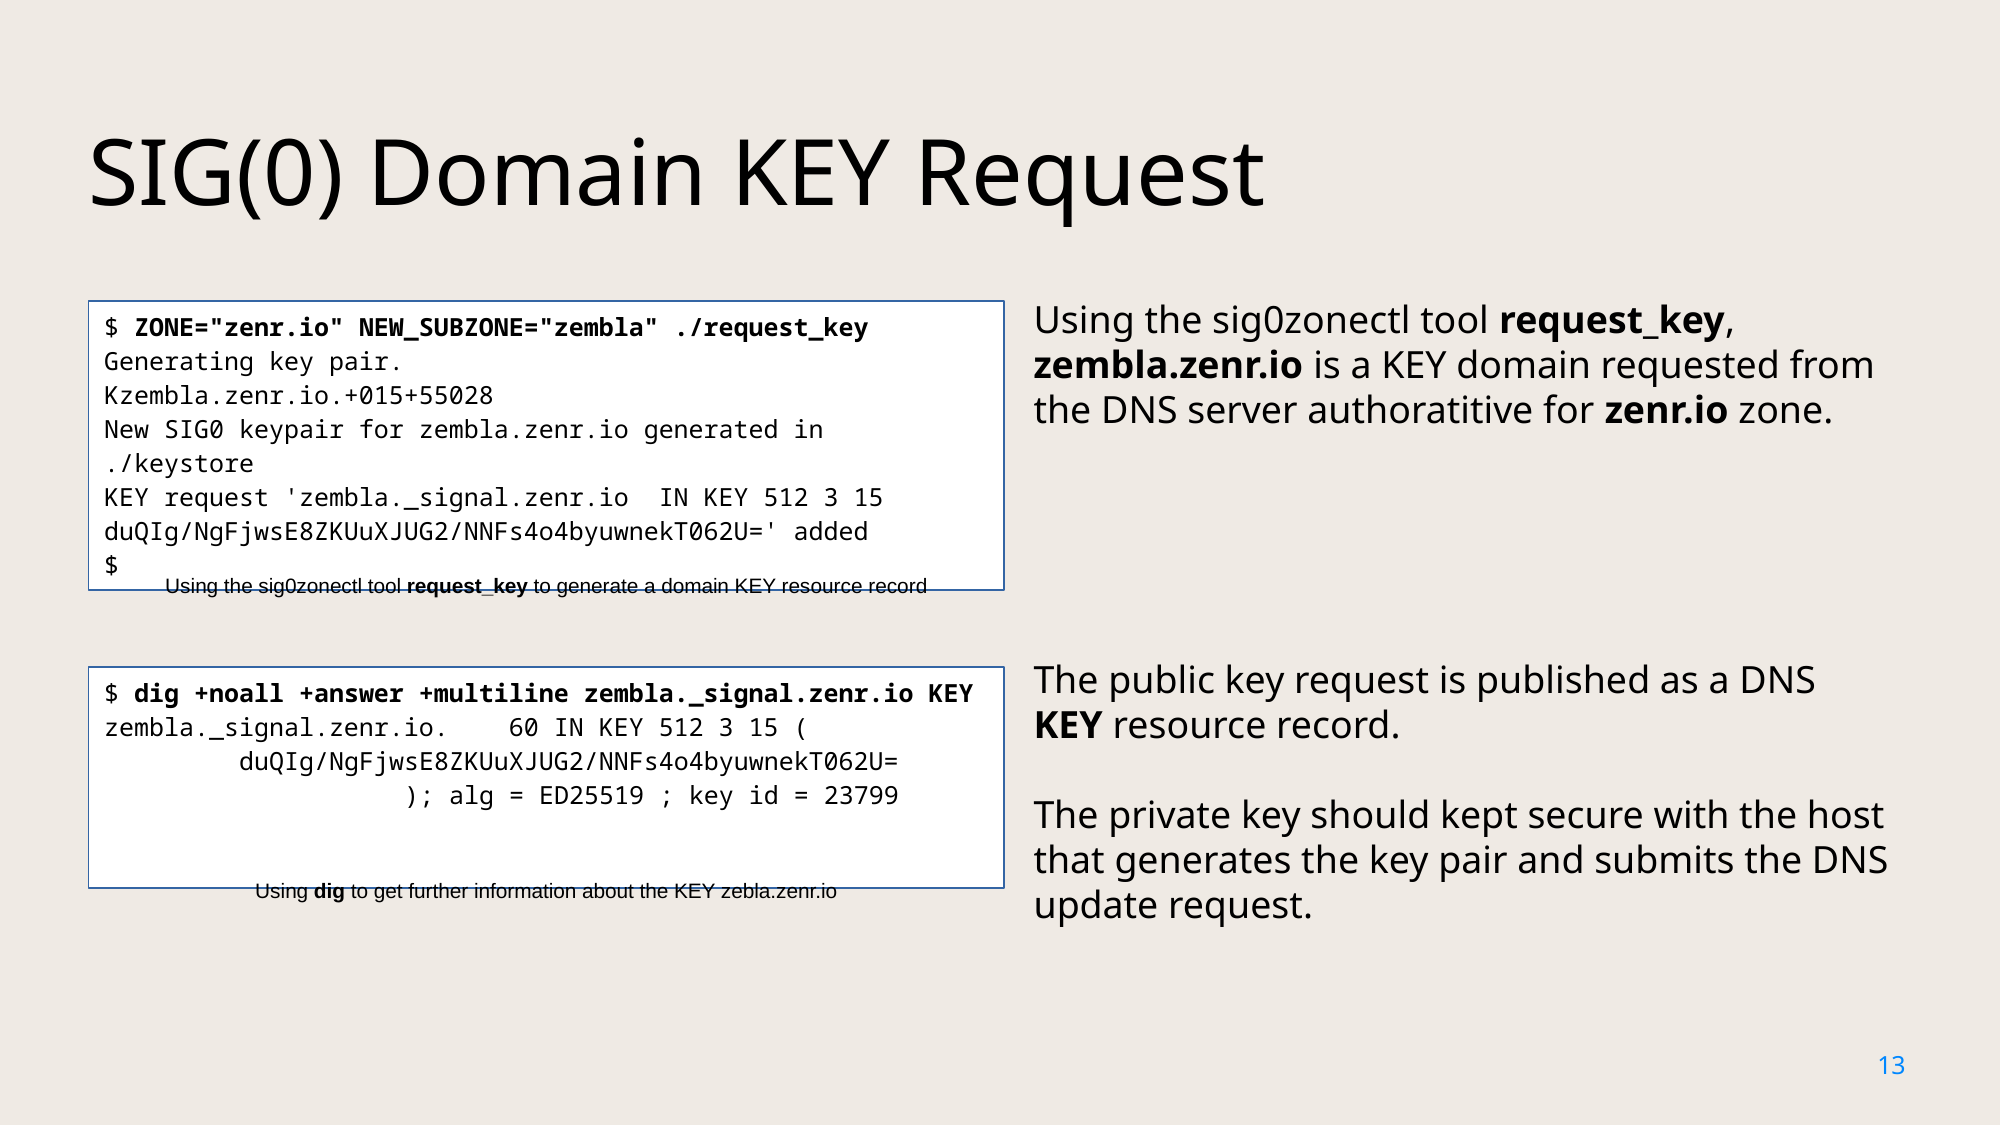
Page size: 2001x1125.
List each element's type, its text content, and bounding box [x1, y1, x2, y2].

slide_number <number> [1862, 1042, 1957, 1103]
text_box Using the sig0zonectl tool request_key to generate a domain KEY resource record [88, 567, 1004, 606]
text_box $ ZONE="zenr.io" NEW_SUBZONE="zembla" ./request_key Generating key pair. Kzembla.zenr.io.+015+55028 New SIG0 keypair for zembla.zenr.io generated in ./keystore KEY request 'zembla._signal.zenr.io IN KEY 512 3 15 duQIg/NgFjwsE8ZKUuXJUG2/NNFs4o4byuwnekT062U=' added $ [88, 301, 1004, 567]
title SIG(0) Domain KEY Request [88, 59, 1863, 278]
list Using the sig0zonectl tool request_key, zembla.zenr.io is a KEY domain requested from the DNS server authoratitive for zenr.io zone. The public key request is published as a DNS KEY resource record. The private key should kept secure with the host that generates the key pair and submits the DNS update request. [1033, 295, 1892, 1002]
text_box $ dig +noall +answer +multiline zembla._signal.zenr.io KEY zembla._signal.zenr.io. 60 IN KEY 512 3 15 ( duQIg/NgFjwsE8ZKUuXJUG2/NNFs4o4byuwnekT062U= ); alg = ED25519 ; key id = 23799 [88, 667, 1004, 872]
text_box Using dig to get further information about the KEY zebla.zenr.io [88, 872, 1004, 911]
